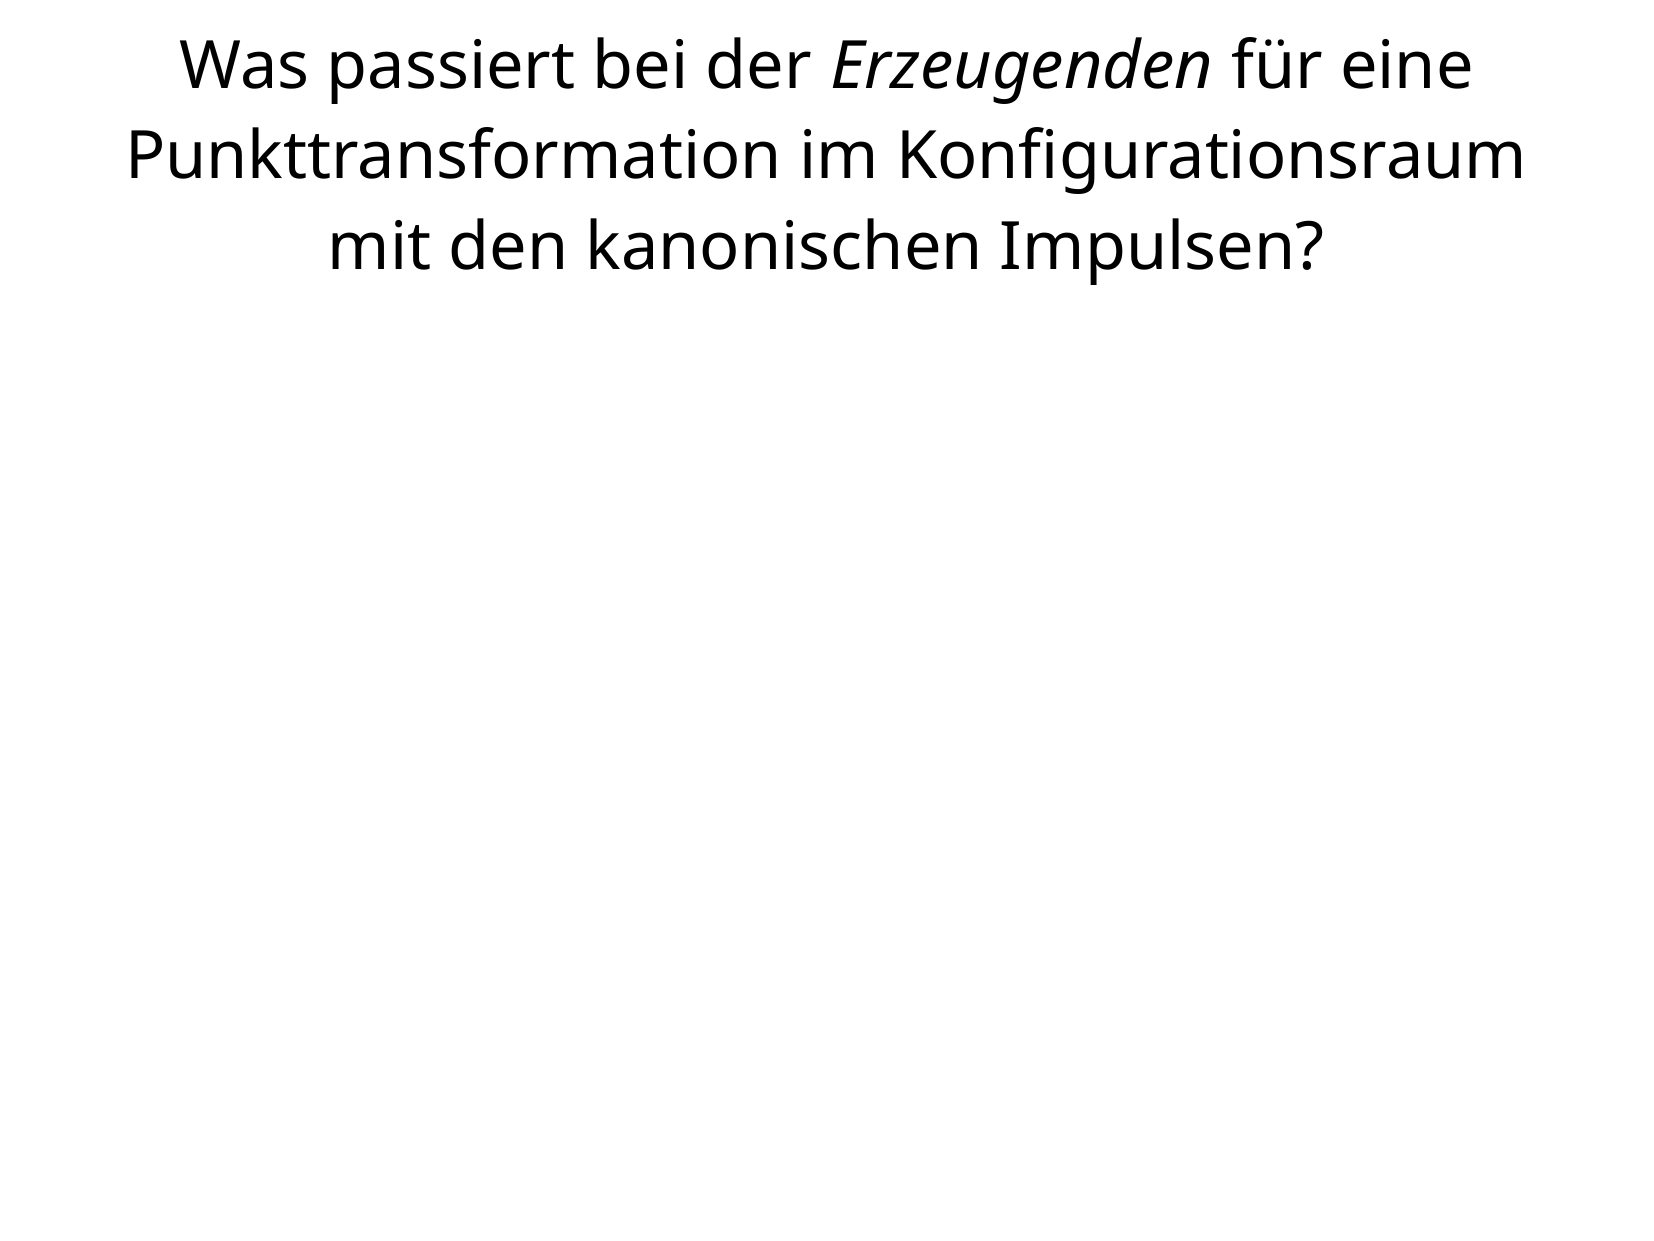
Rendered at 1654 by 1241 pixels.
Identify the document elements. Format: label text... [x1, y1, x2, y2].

title Was passiert bei der Erzeugenden für eine Punkttransformation im Konfigurationsraum mit den kanonischen Impulsen? [82, 19, 1571, 287]
